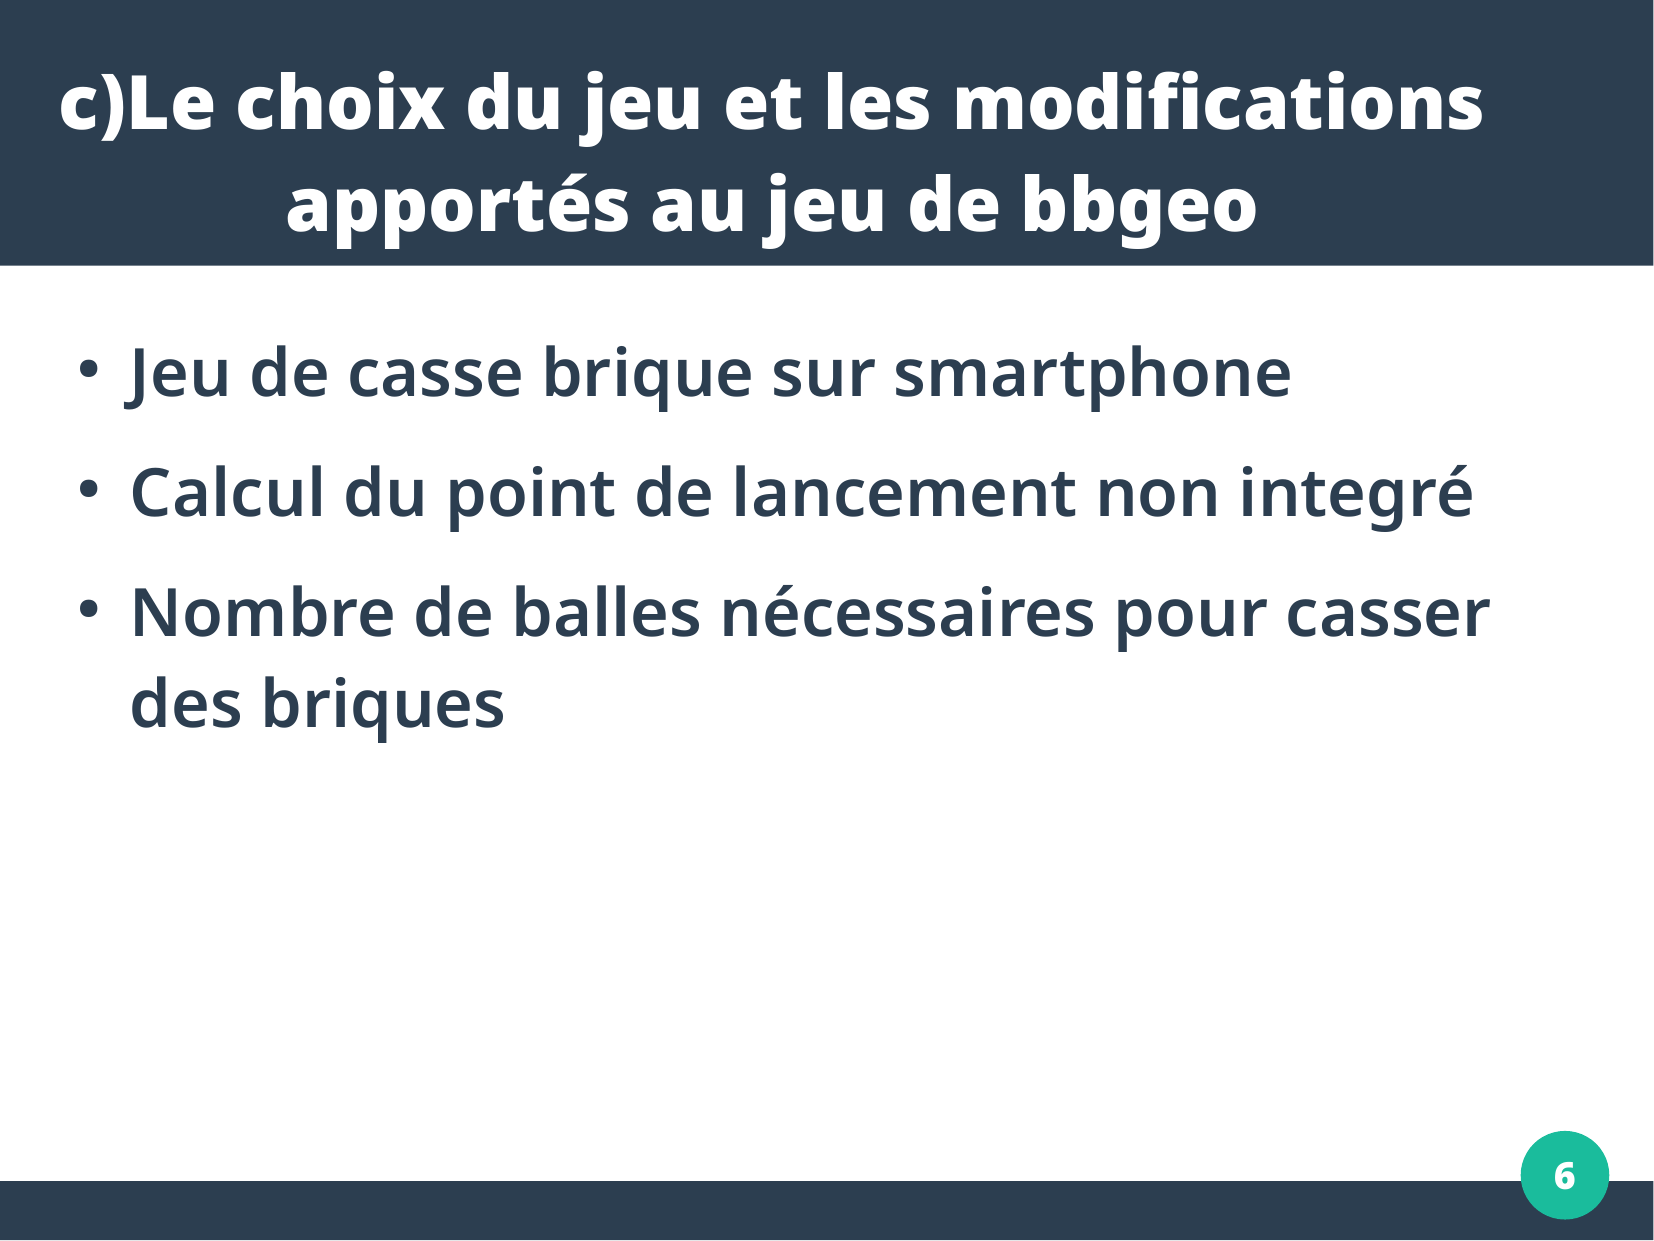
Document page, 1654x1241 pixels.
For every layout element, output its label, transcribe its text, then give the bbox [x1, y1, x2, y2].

title c)Le choix du jeu et les modifications apportés au jeu de bbgeo [59, 49, 1595, 207]
list Jeu de casse brique sur smartphone Calcul du point de lancement non integré Nombre de balles nécessaires pour casser des briques [59, 324, 1595, 1152]
